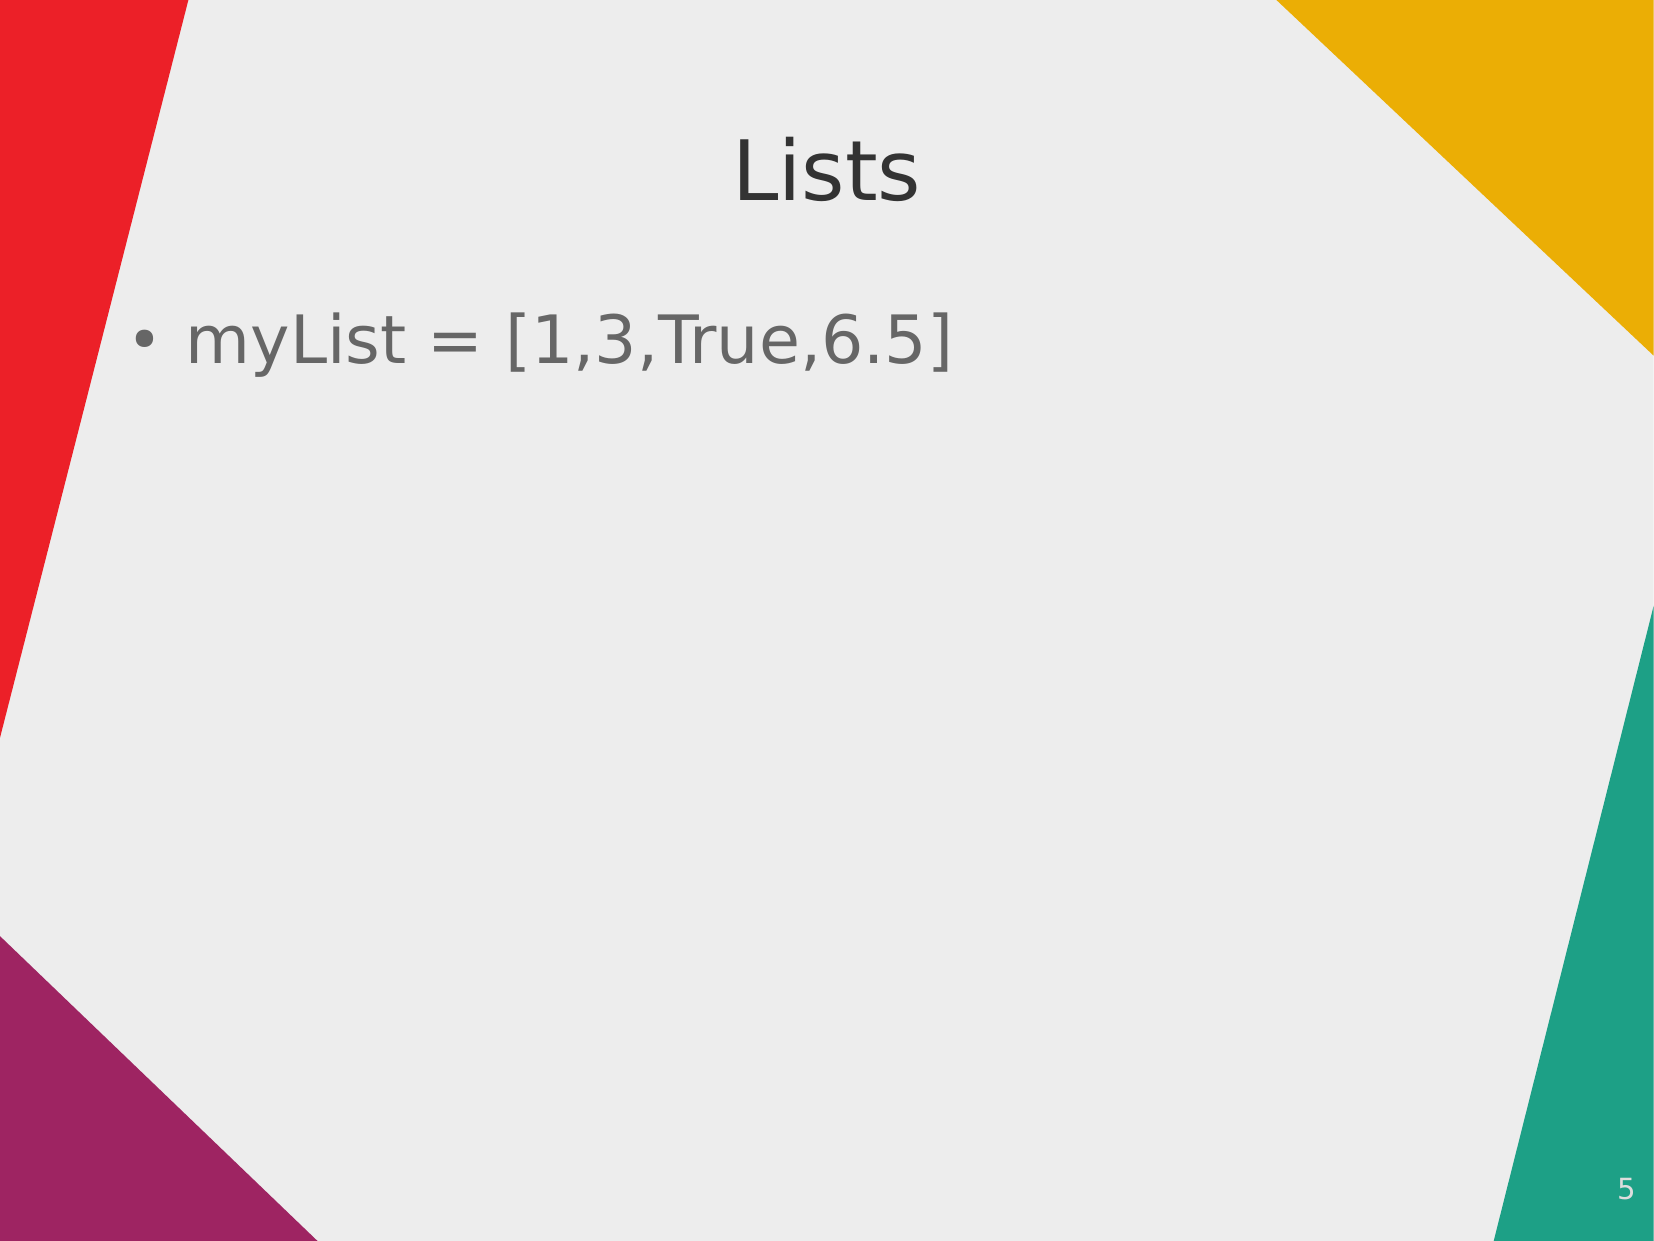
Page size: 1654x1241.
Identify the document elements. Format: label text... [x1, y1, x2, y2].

title Lists [114, 73, 1539, 271]
text_box [114, 302, 1539, 1033]
